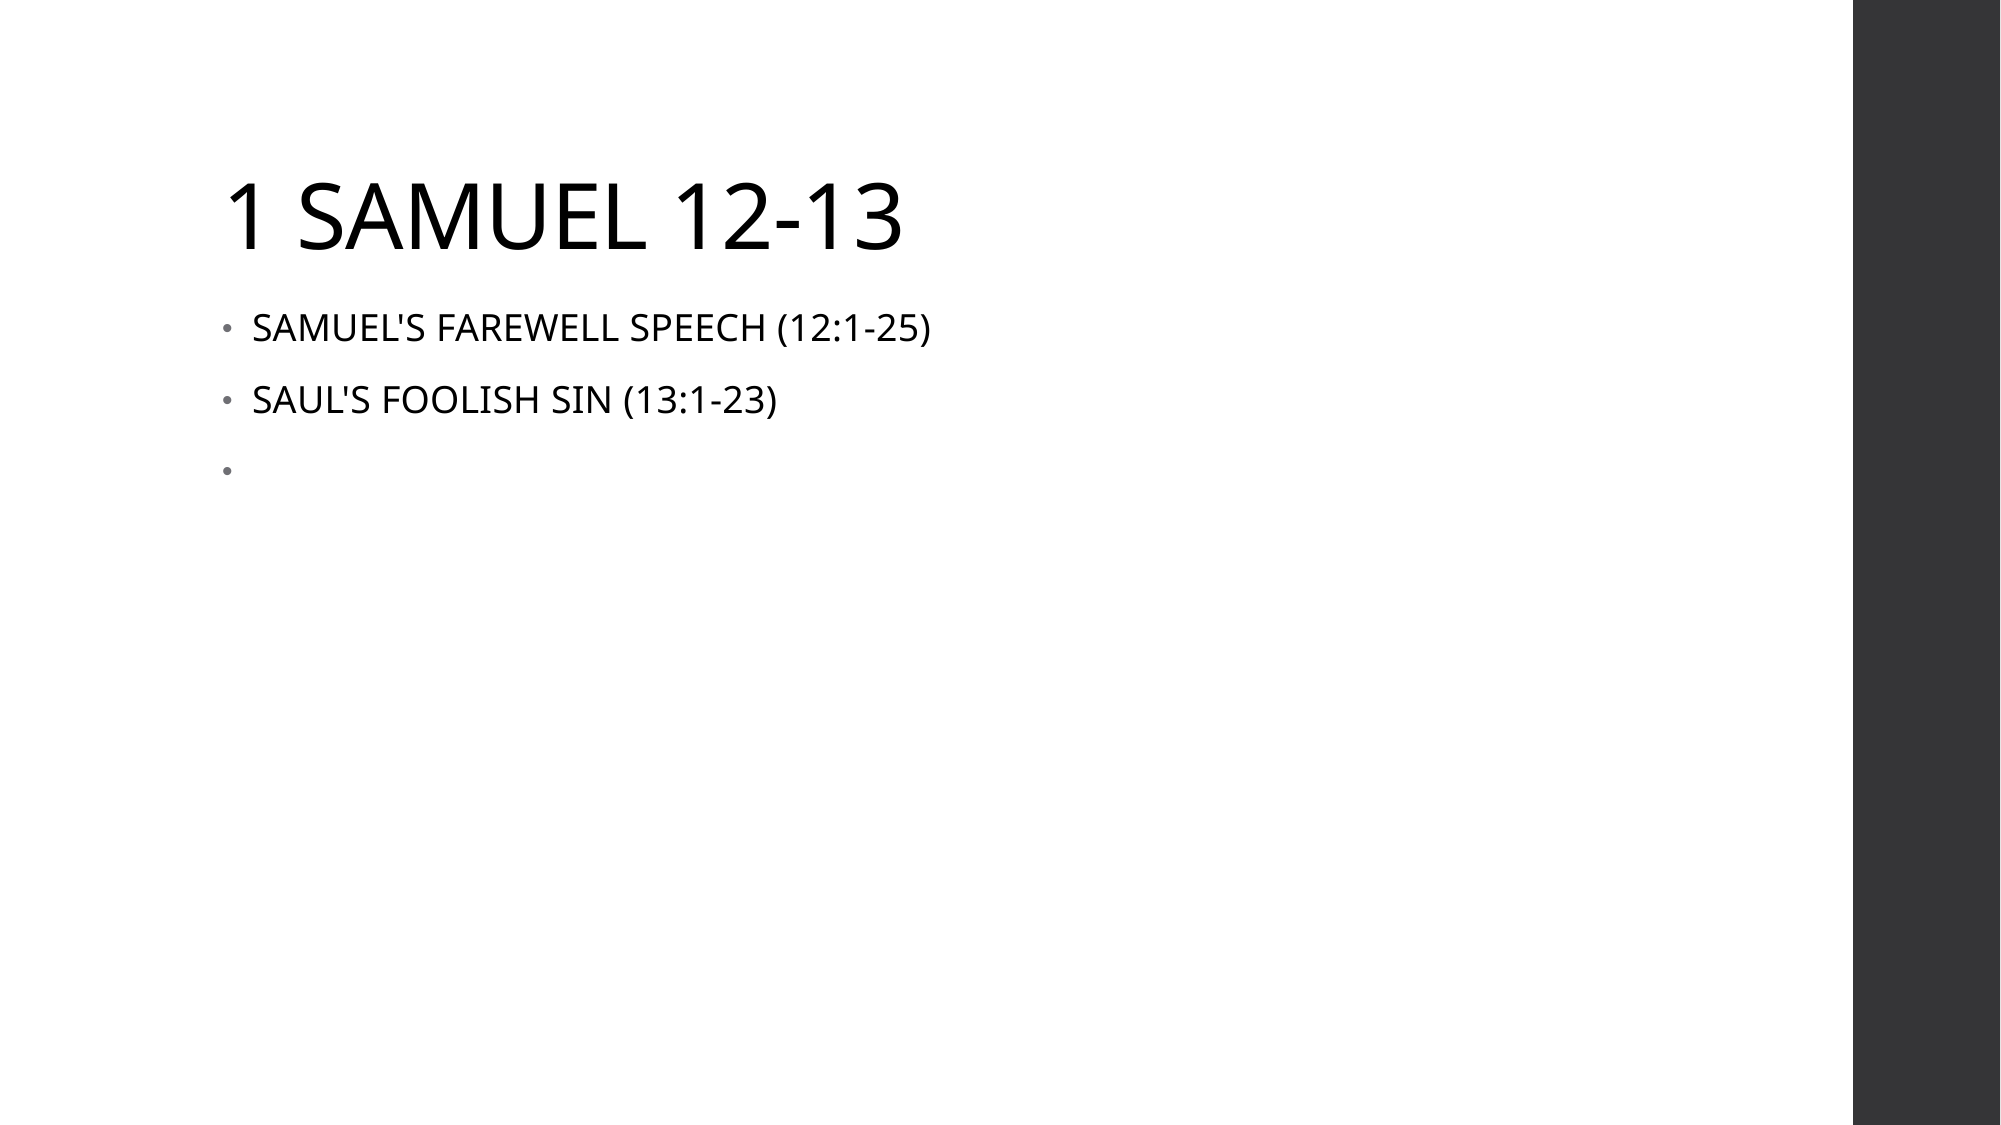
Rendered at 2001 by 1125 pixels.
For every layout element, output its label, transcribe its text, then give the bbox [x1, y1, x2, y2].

title 1 SAMUEL 12-13 [206, 60, 1797, 278]
list SAMUEL'S FAREWELL SPEECH (12:1-25) SAUL'S FOOLISH SIN (13:1-23) [206, 299, 1617, 1014]
